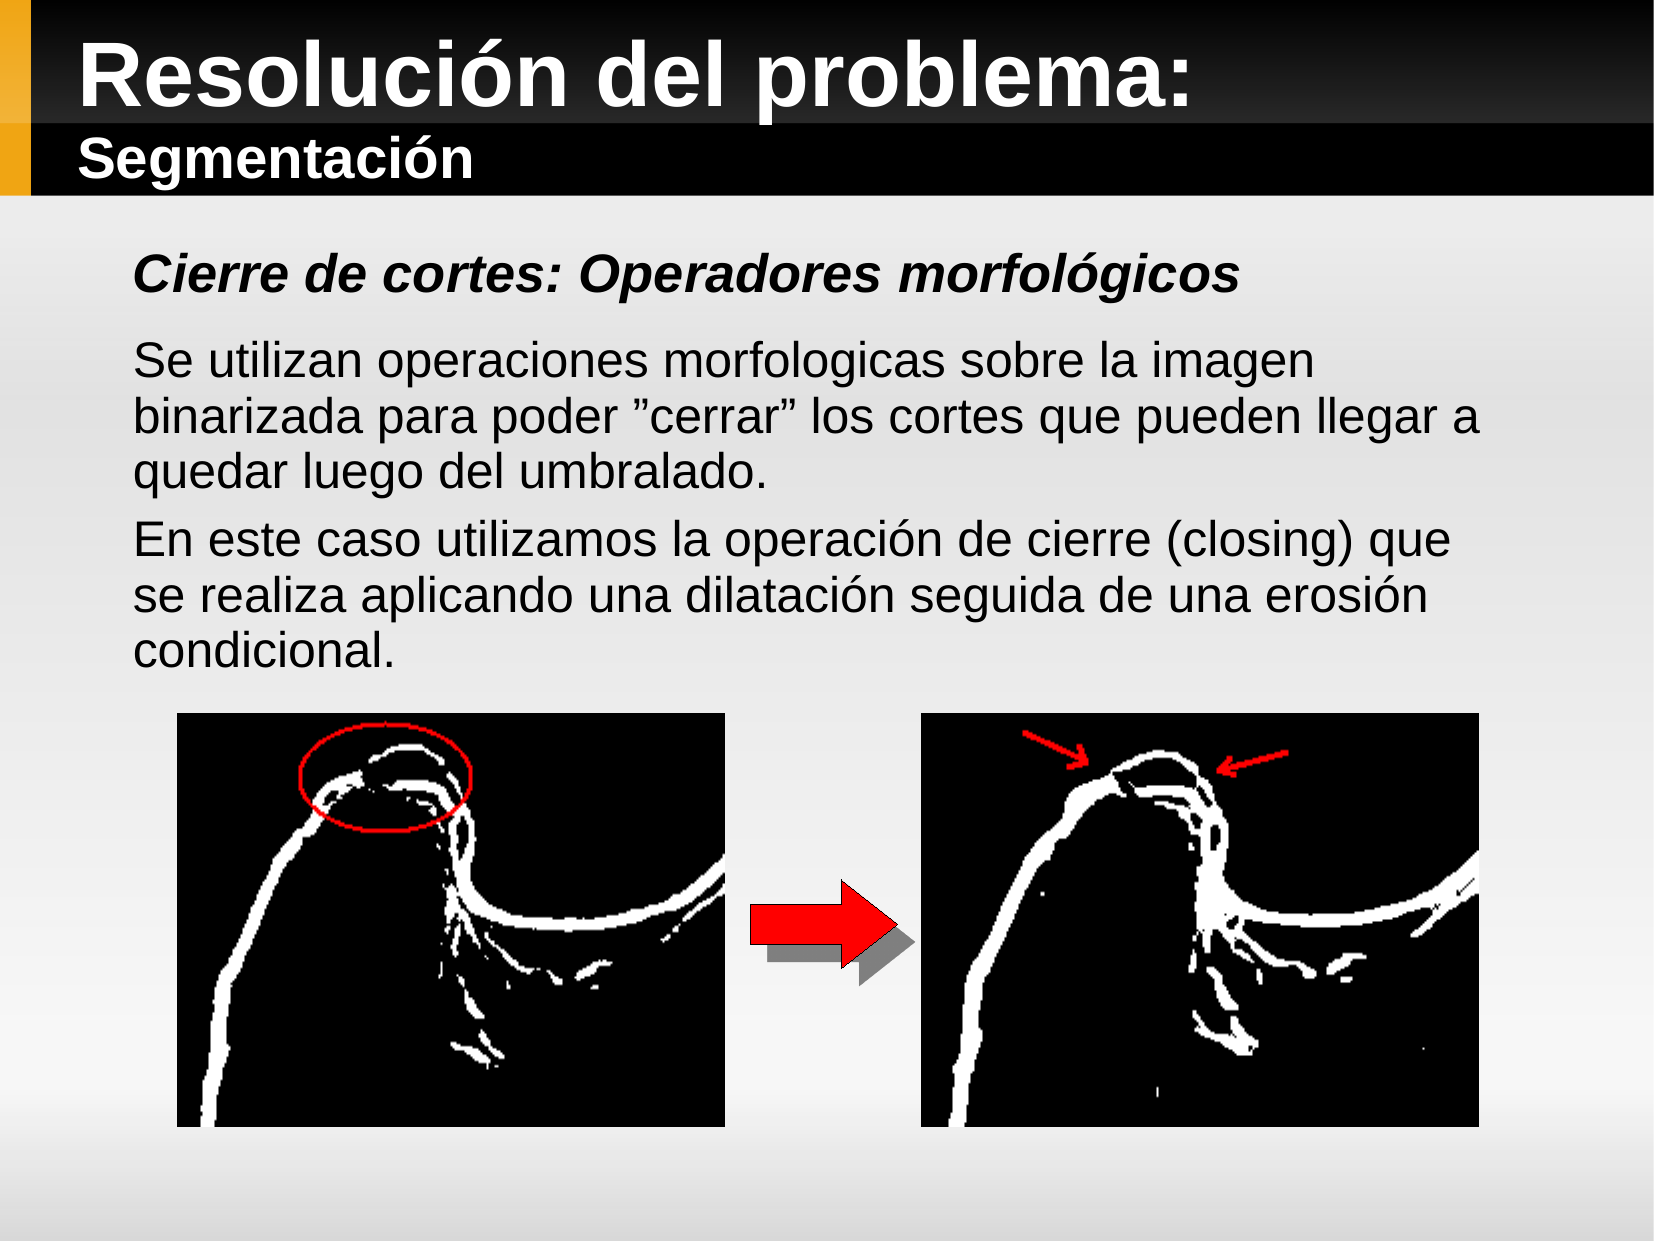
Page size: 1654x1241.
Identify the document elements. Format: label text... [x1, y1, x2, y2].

text_box Se utilizan operaciones morfologicas sobre la imagen binarizada para poder ”cerrar” los cortes que pueden llegar a quedar luego del umbralado. En este caso utilizamos la operación de cierre (closing) que se realiza aplicando una dilatación seguida de una erosión condicional. [100, 324, 1536, 686]
title Resolución del problema: Segmentación [77, 7, 1566, 207]
text_box Cierre de cortes: Operadores morfológicos [118, 236, 1329, 312]
text_box [750, 879, 898, 969]
picture [0, 0, 1654, 1241]
